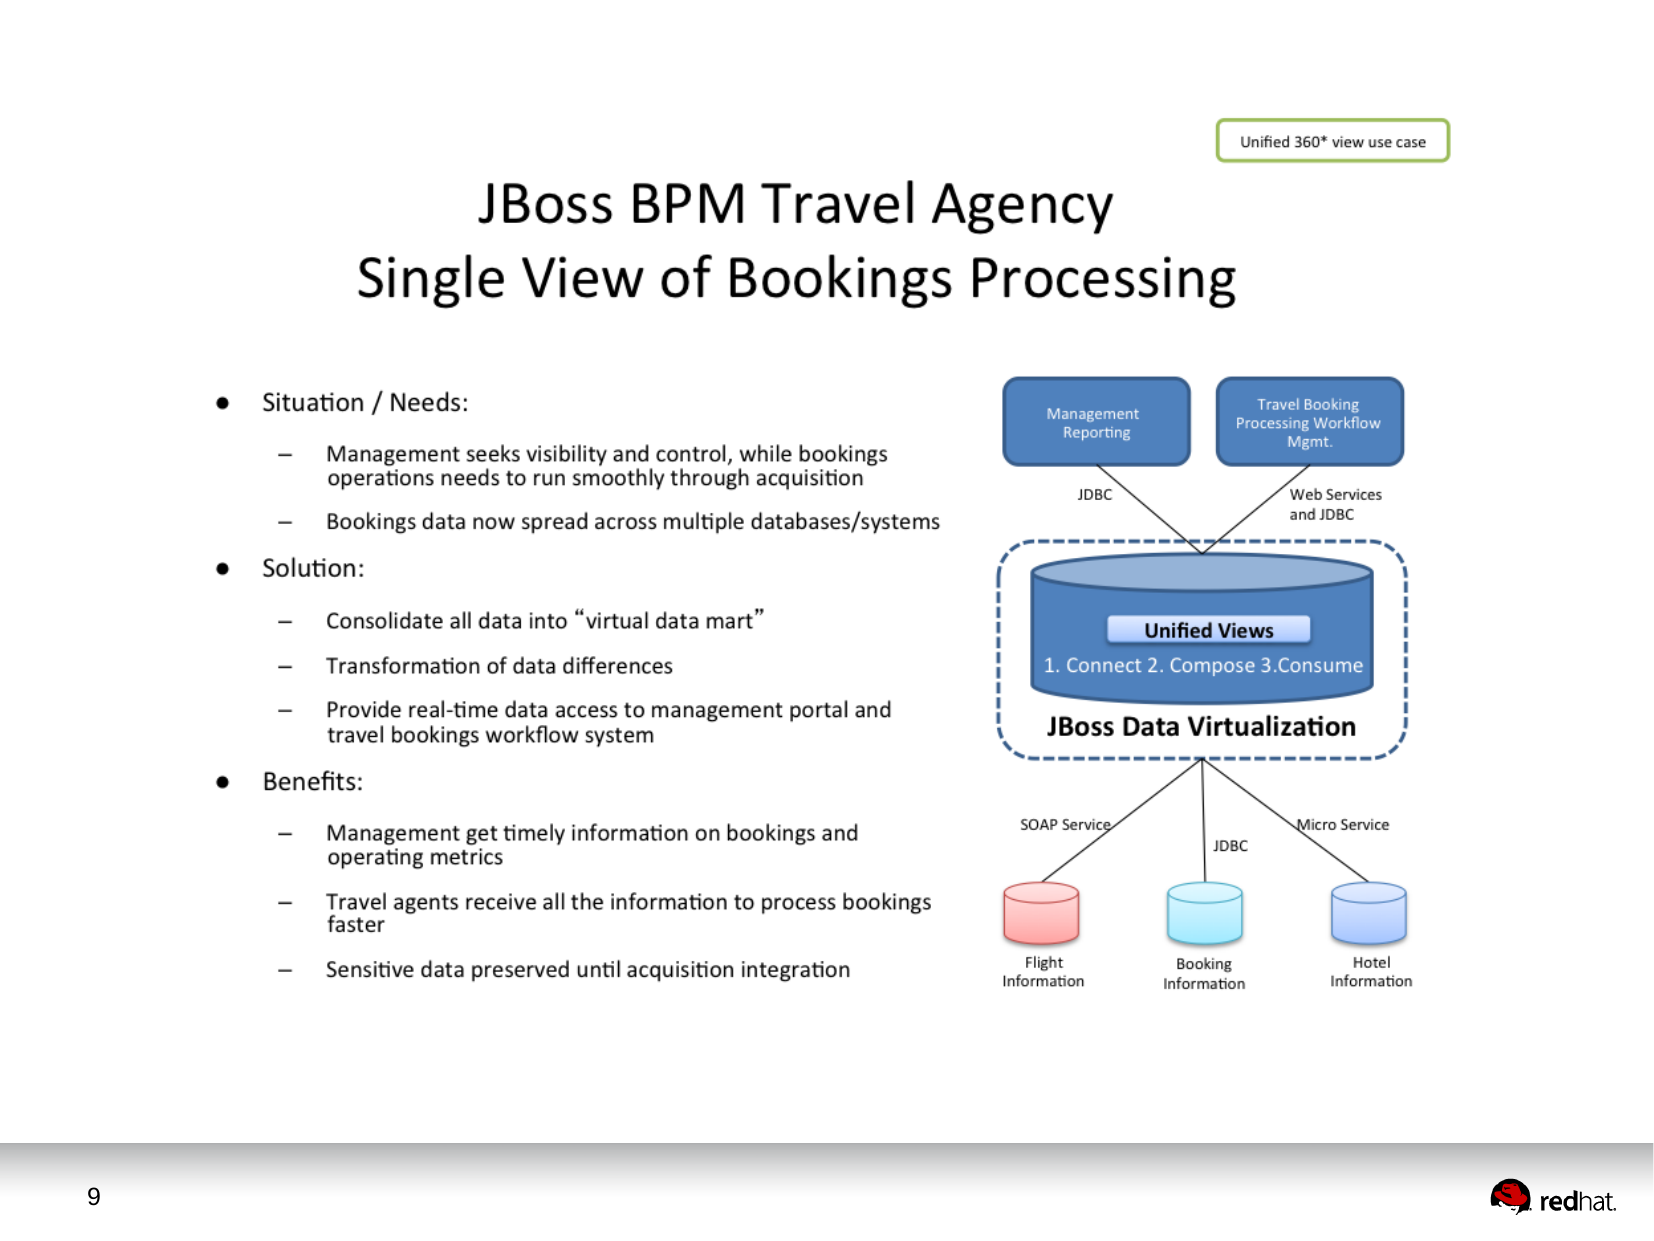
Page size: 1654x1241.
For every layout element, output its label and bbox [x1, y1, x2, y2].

picture [0, 1143, 1654, 1241]
picture [118, 105, 1476, 1123]
